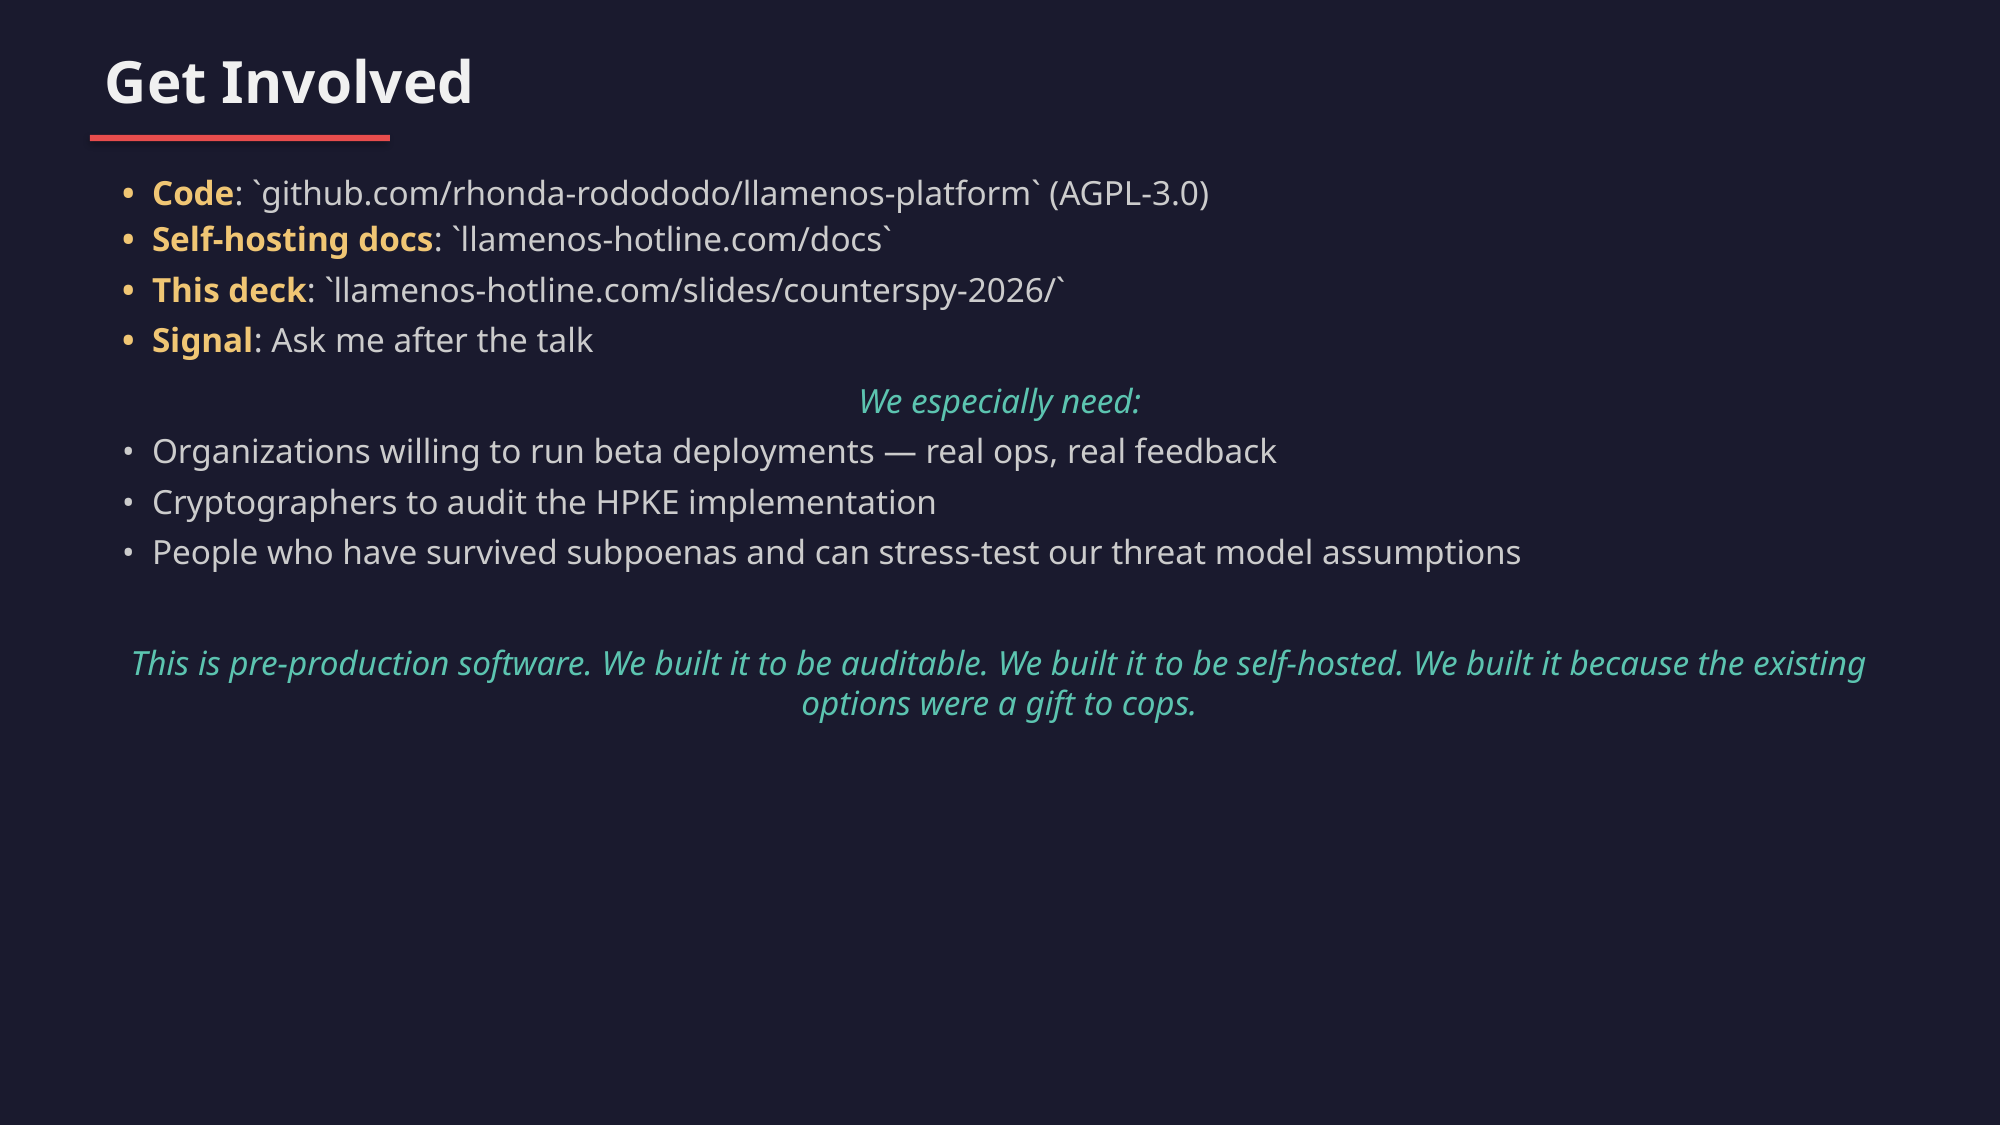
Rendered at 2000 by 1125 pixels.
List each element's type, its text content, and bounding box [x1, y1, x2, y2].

text_box [89, 134, 390, 142]
text_box Get Involved [89, 37, 1910, 123]
text_box • Code: `github.com/rhonda-rodododo/llamenos-platform` (AGPL-3.0) • Self-hosting docs: `llamenos-hotline.com/docs` • This deck: `llamenos-hotline.com/slides/counterspy-2026/` • Signal: Ask me after the talk We especially need: • Organizations willing to run beta deployments — real ops, real feedback • Cryptographers to audit the HPKE implementation • People who have survived subpoenas and can stress-test our threat model assumptions This is pre-production software. We built it to be auditable. We built it to be self-hosted. We built it because the existing options were a gift to cops. [89, 164, 1910, 730]
